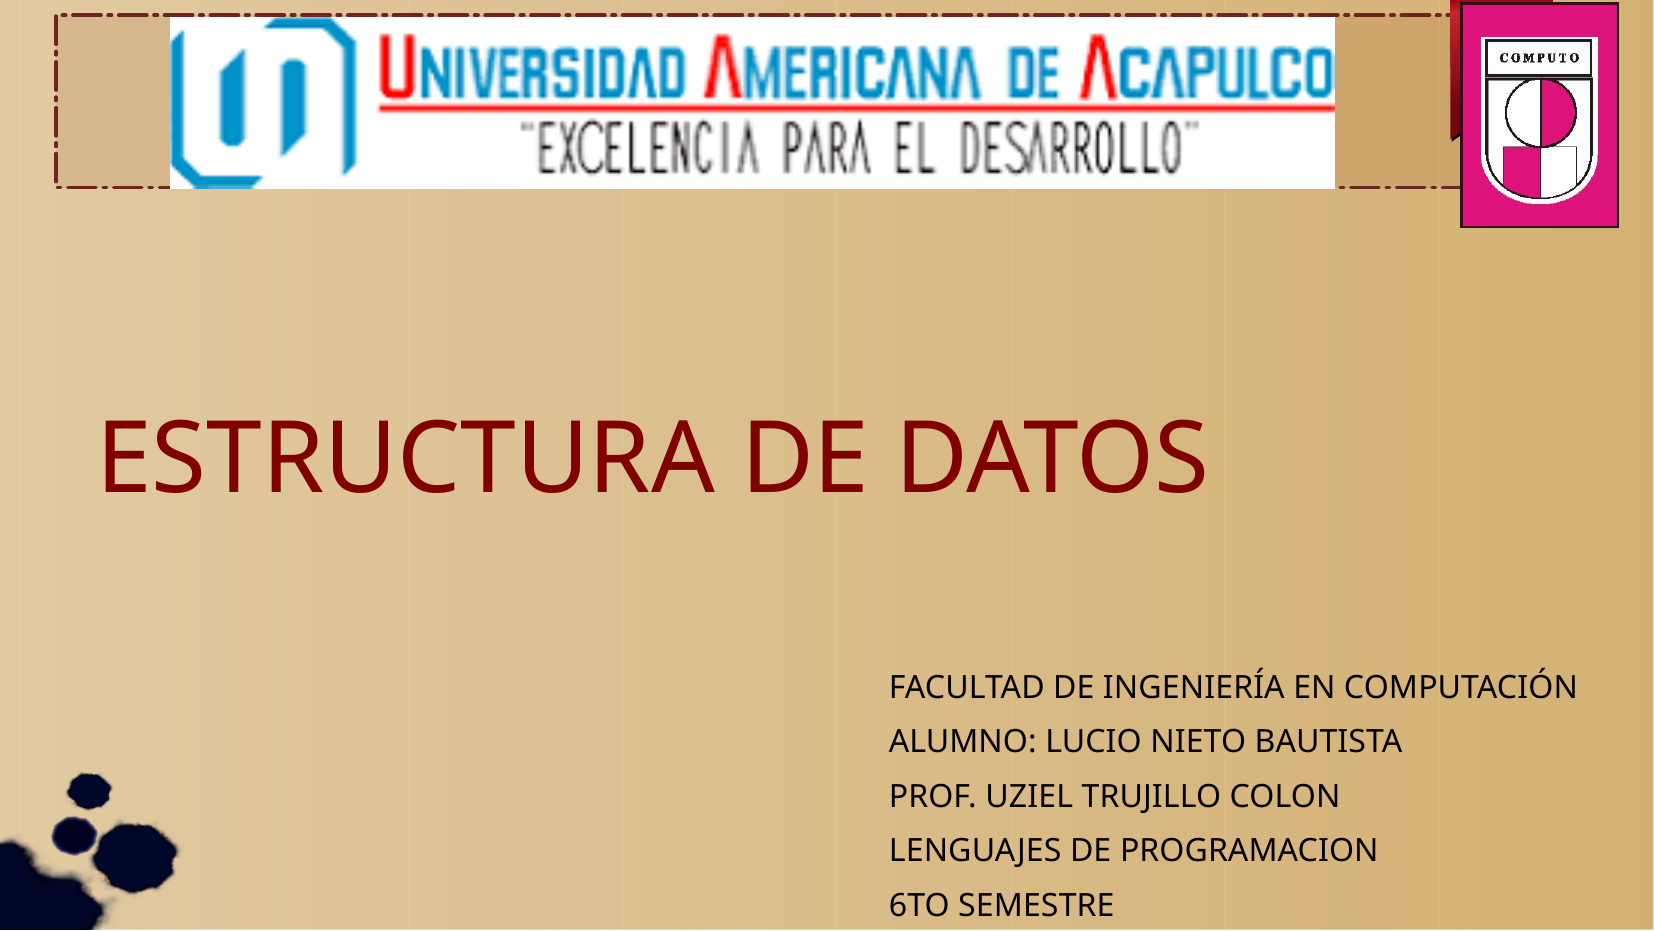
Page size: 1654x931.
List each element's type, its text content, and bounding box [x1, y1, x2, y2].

picture [170, 17, 1335, 189]
title Estructura de datos [81, 297, 1524, 520]
picture [1460, 2, 1619, 228]
text_box Facultad de Ingeniería en Computación Alumno: Lucio Nieto Bautista Prof. UZIEL TRUJILLO COLON Lenguajes de programacion 6to semestre [874, 658, 1654, 931]
